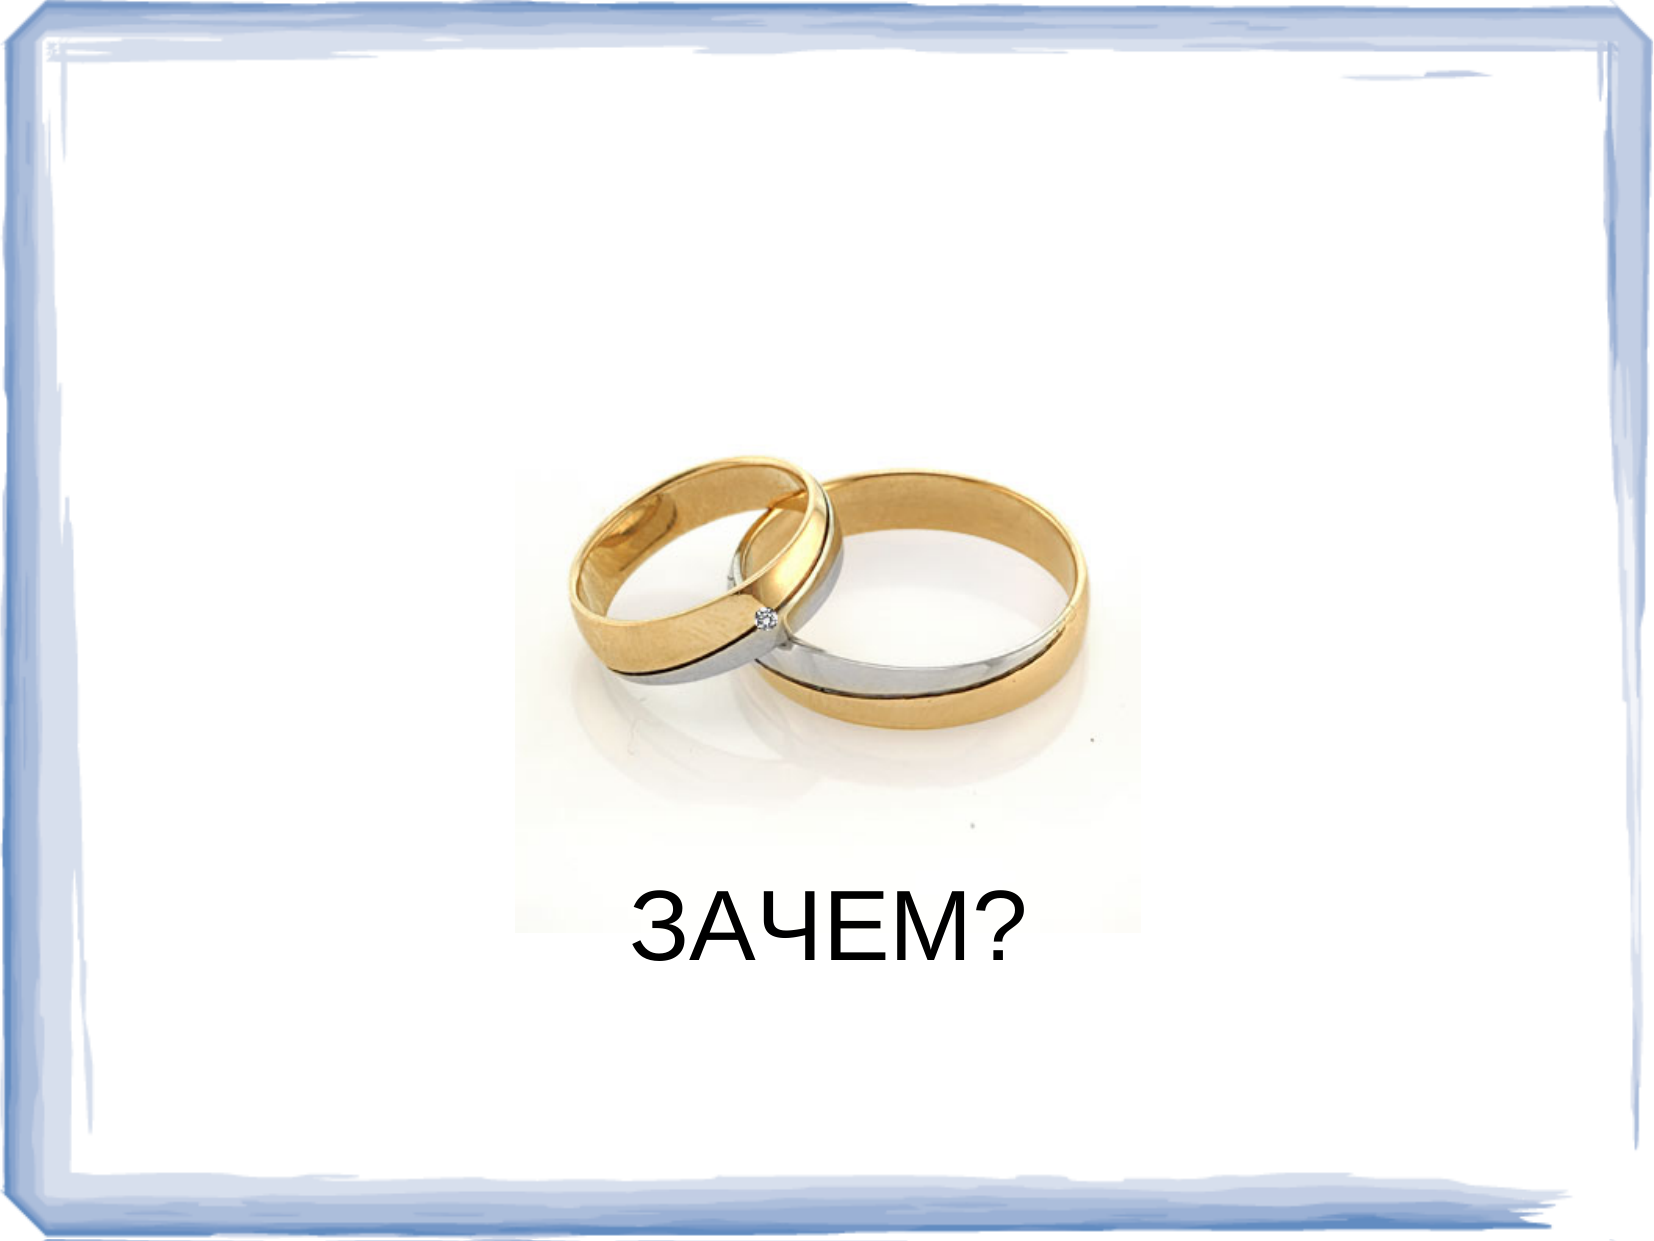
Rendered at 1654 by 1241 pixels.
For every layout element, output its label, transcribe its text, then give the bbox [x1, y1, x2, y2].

text_box ЗАЧЕМ? [614, 862, 1044, 1097]
picture [0, 0, 1654, 1241]
